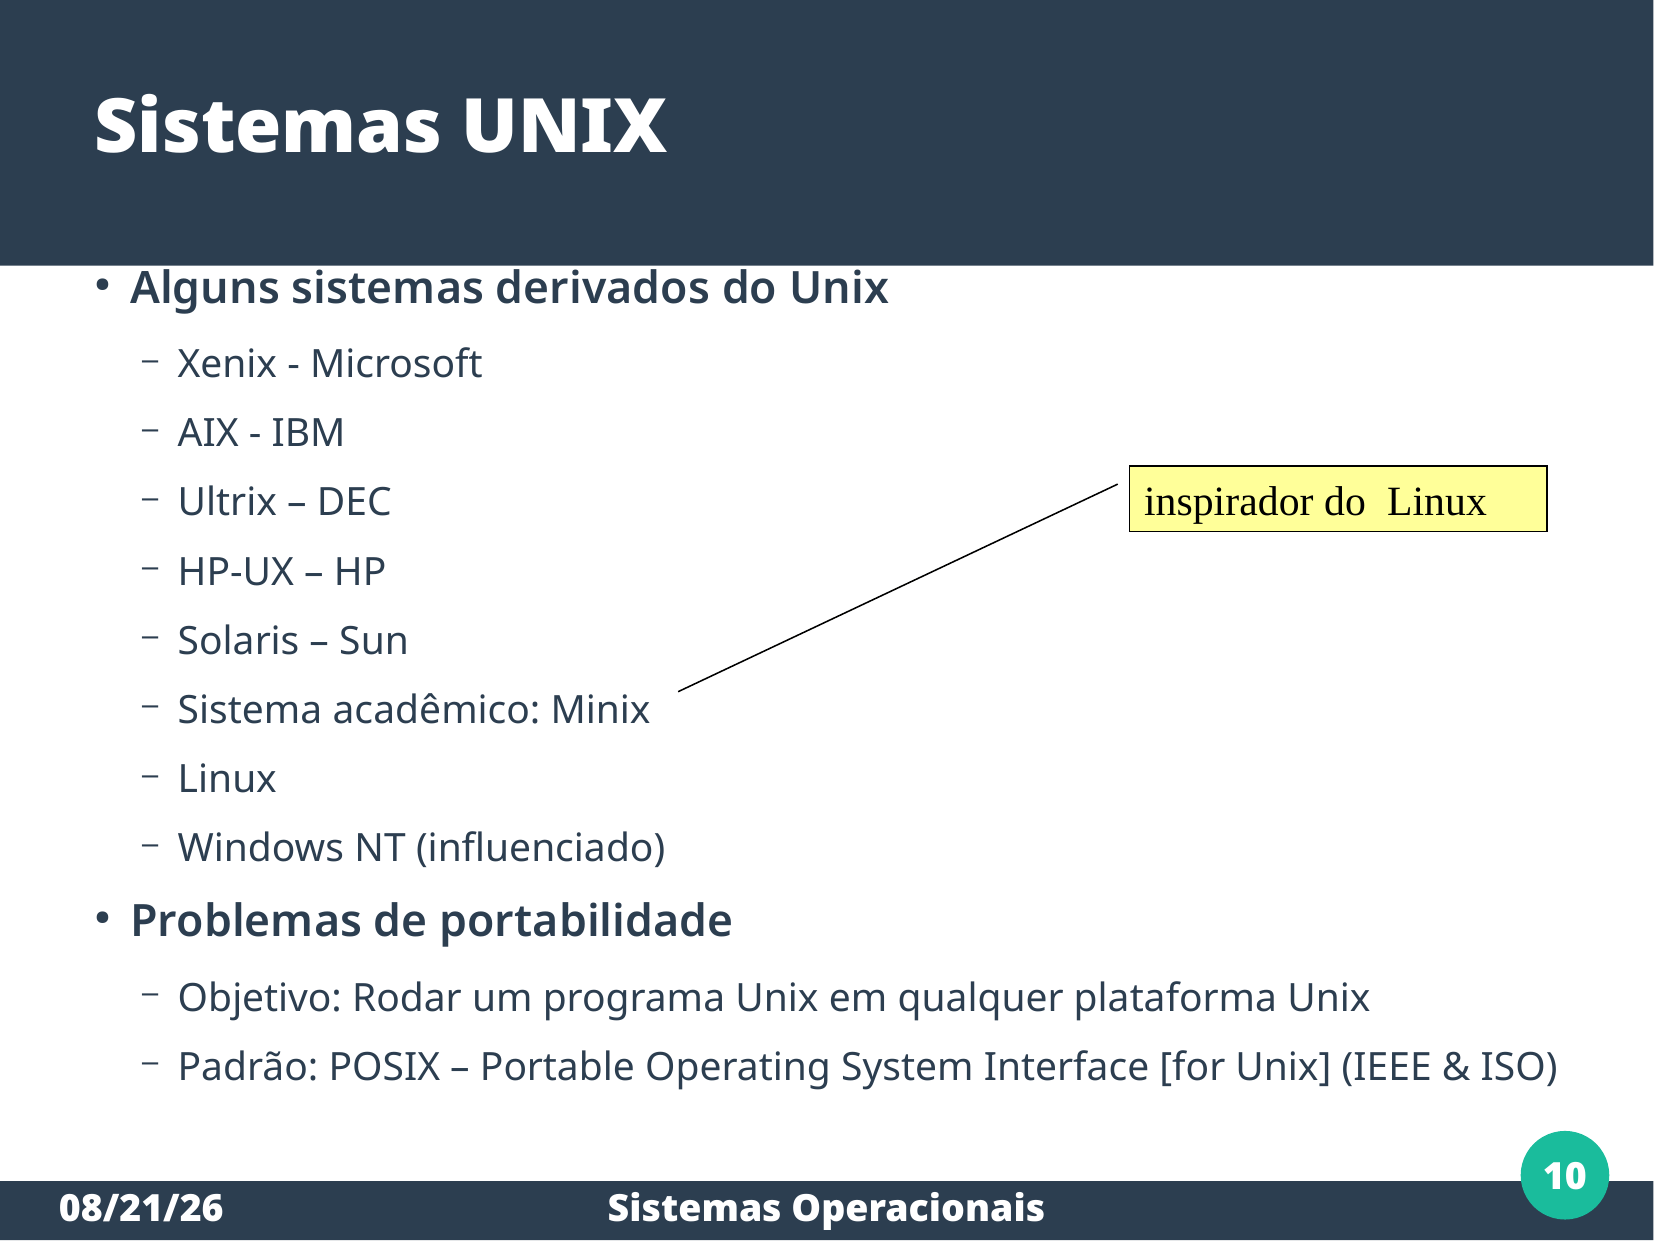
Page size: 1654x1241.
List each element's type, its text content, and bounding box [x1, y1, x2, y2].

text_box inspirador do Linux [1129, 466, 1547, 532]
list Alguns sistemas derivados do Unix Xenix - Microsoft AIX - IBM Ultrix – DEC HP-UX – HP Solaris – Sun Sistema acadêmico: Minix Linux Windows NT (influenciado) Problemas de portabilidade Objetivo: Rodar um programa Unix em qualquer plataforma Unix Padrão: POSIX – Portable Operating System Interface [for Unix] (IEEE & ISO) [82, 255, 1571, 1108]
title Sistemas UNIX [59, 49, 1595, 207]
